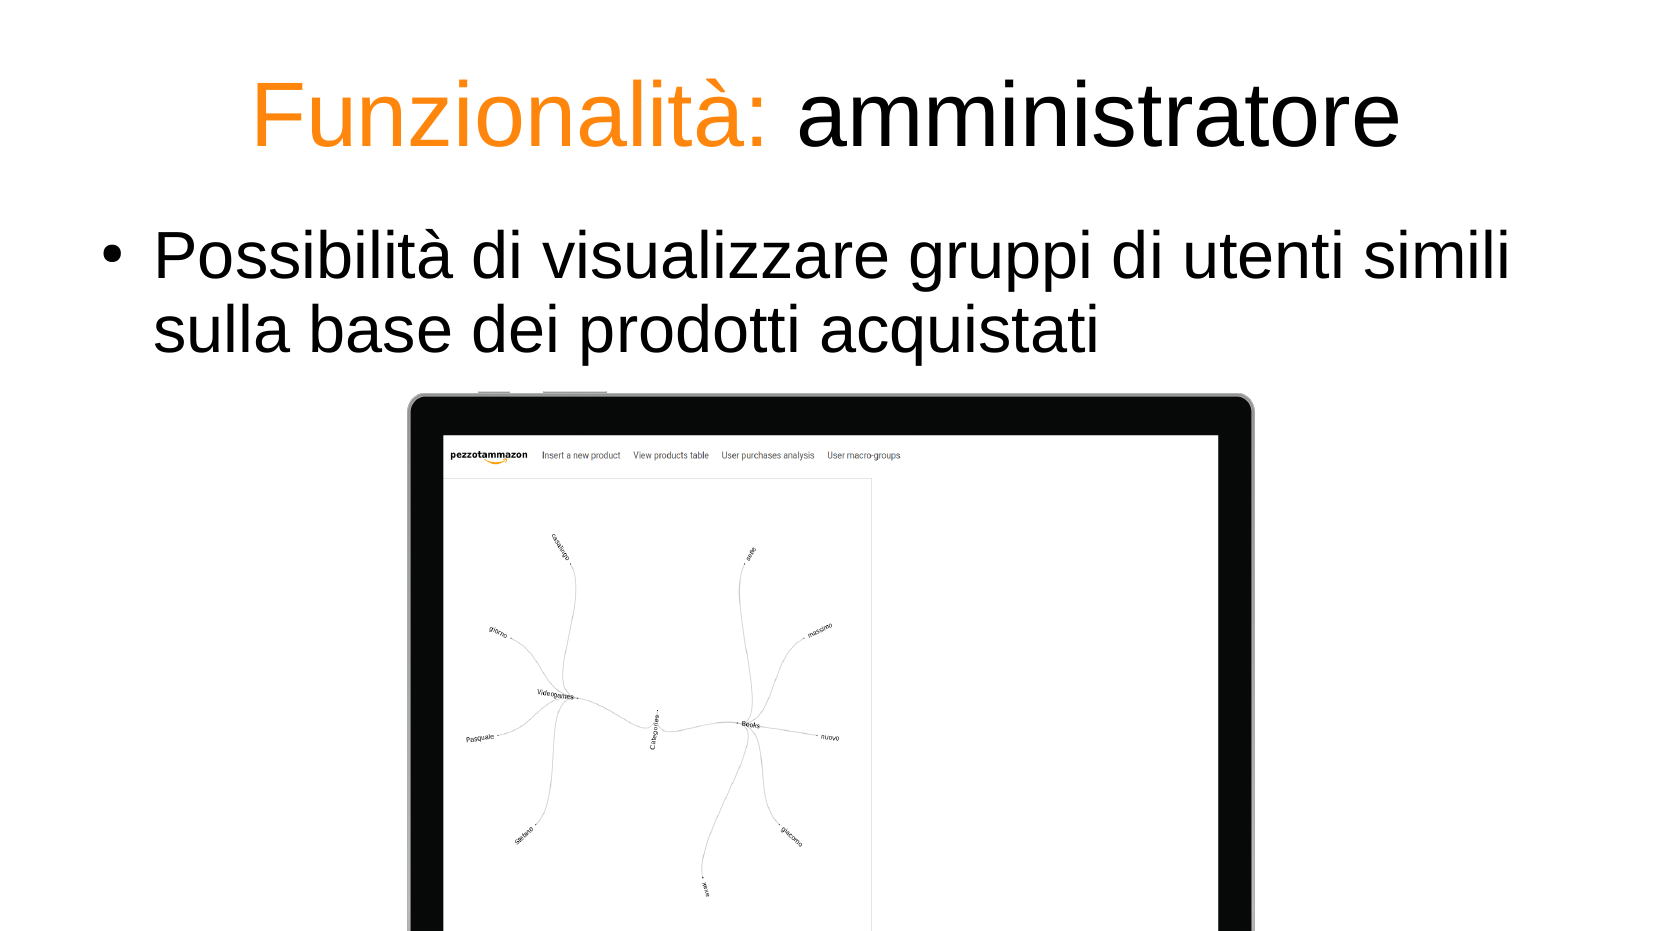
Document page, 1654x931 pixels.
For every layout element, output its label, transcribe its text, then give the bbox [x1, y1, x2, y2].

picture [295, 383, 1365, 931]
title Funzionalità: amministratore [82, 37, 1571, 193]
list Possibilità di visualizzare gruppi di utenti simili sulla base dei prodotti acquistati [82, 217, 1571, 758]
